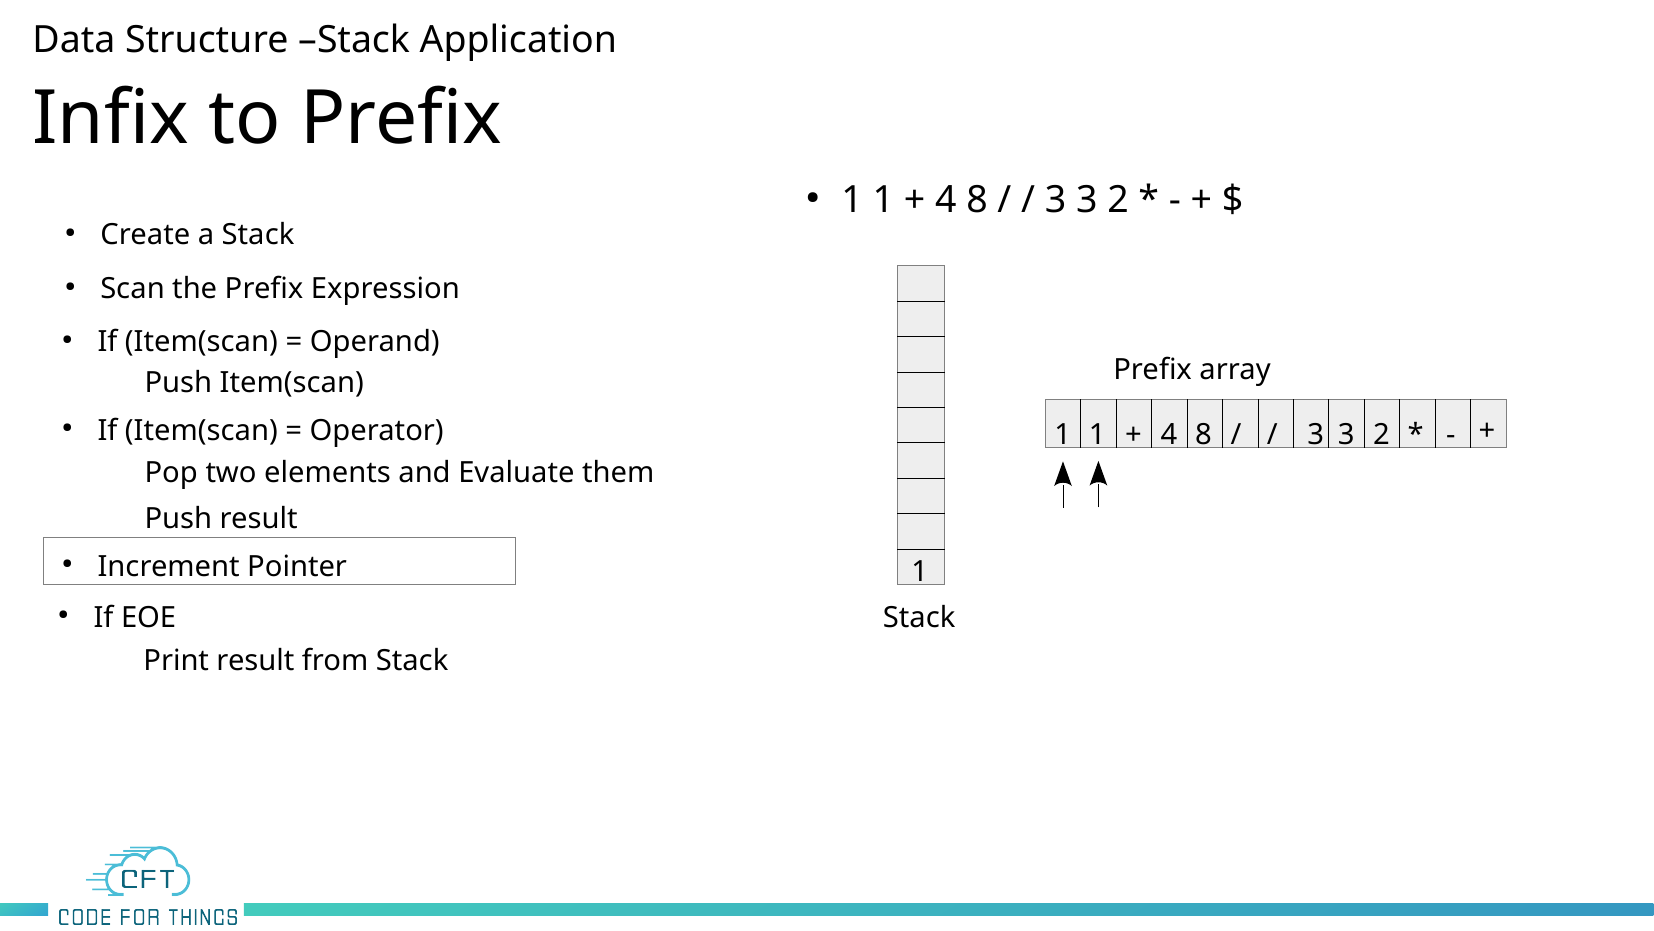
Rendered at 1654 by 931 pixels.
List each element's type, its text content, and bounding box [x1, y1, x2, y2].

text_box If (Item(scan) = Operator) [47, 401, 496, 461]
text_box 8 [1180, 405, 1229, 455]
text_box [1188, 399, 1222, 405]
text_box Print result from Stack [93, 631, 615, 691]
text_box [1152, 399, 1187, 405]
text_box [43, 537, 47, 585]
text_box Stack [868, 588, 979, 638]
text_box Increment Pointer [47, 537, 621, 597]
text_box 1 [1039, 405, 1088, 455]
text_box [1045, 399, 1080, 405]
text_box [897, 337, 945, 372]
picture [59, 846, 237, 925]
text_box Create a Stack [50, 206, 355, 266]
text_box [1400, 399, 1435, 405]
text_box [1081, 399, 1116, 406]
text_box If EOE [43, 588, 375, 638]
text_box [1117, 399, 1151, 405]
text_box / [1215, 405, 1252, 456]
text_box [897, 408, 945, 442]
text_box 3 [1292, 405, 1341, 455]
text_box [1223, 399, 1258, 405]
text_box [897, 514, 945, 543]
text_box [897, 302, 945, 336]
text_box [897, 479, 945, 513]
text_box [1294, 399, 1328, 405]
text_box / [1252, 405, 1301, 456]
text_box [1259, 399, 1293, 405]
text_box 4 [1145, 405, 1180, 455]
text_box 3 [1341, 405, 1372, 455]
text_box [1329, 399, 1364, 405]
text_box [897, 265, 945, 301]
text_box If (Item(scan) = Operand) [47, 312, 491, 373]
text_box Pop two elements and Evaluate them [94, 443, 709, 502]
text_box - [1431, 405, 1472, 455]
text_box * [1407, 405, 1431, 455]
text_box Prefix array [1098, 340, 1312, 390]
text_box Push Item(scan) [94, 373, 426, 401]
text_box [1365, 399, 1399, 405]
text_box 1 [1074, 406, 1123, 456]
text_box + [1110, 405, 1145, 455]
text_box [1436, 399, 1470, 405]
text_box [897, 373, 945, 407]
text_box 1 [896, 543, 945, 593]
text_box Scan the Prefix Expression [50, 259, 537, 319]
title Data Structure –Stack Application Infix to Prefix [32, 12, 1536, 166]
text_box 2 [1372, 405, 1407, 455]
text_box Push result [94, 490, 426, 550]
text_box + [1463, 401, 1518, 451]
text_box [897, 443, 945, 478]
text_box 1 1 + 4 8 / / 3 3 2 * - + $ [791, 165, 1377, 225]
